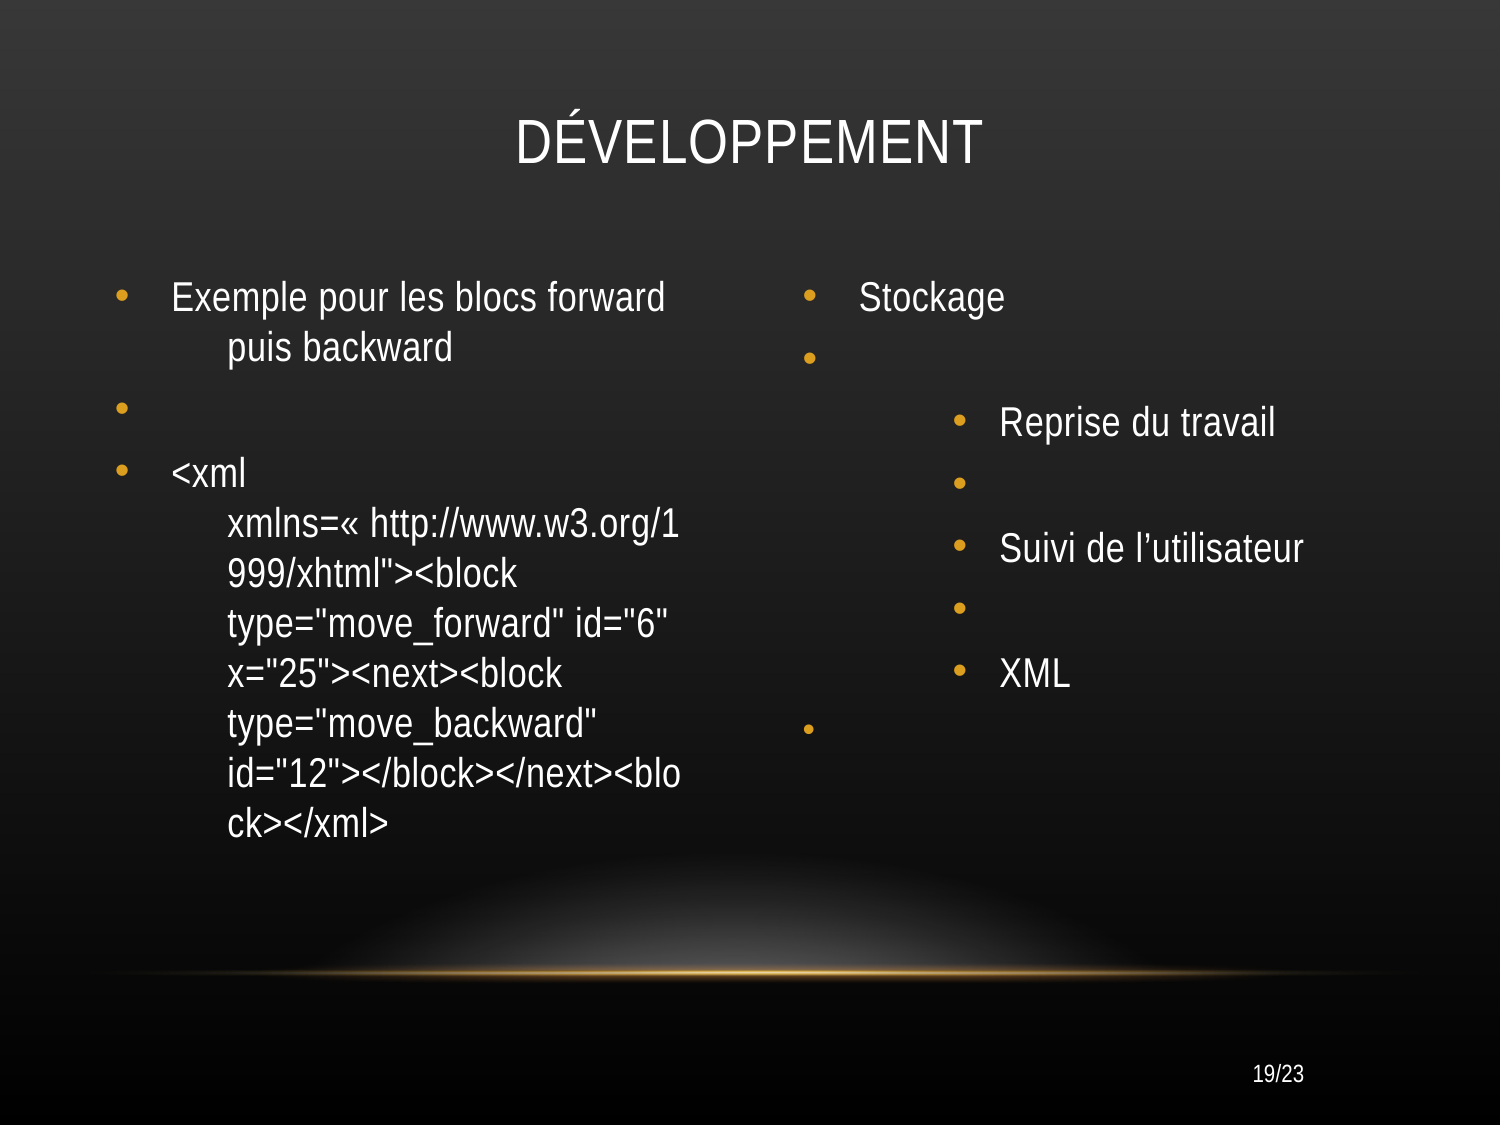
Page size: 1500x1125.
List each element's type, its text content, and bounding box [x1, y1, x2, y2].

list Exemple pour les blocs forward puis backward <xml xmlns=« http://www.w3.org/1999/xhtml"><block type="move_forward" id="6" x="25"><next><block type="move_backward" id="12"></block></next><block></xml> [99, 262, 713, 938]
title développement [99, 45, 1400, 233]
text_box 20/23 [1237, 1042, 1401, 1103]
list Stockage Reprise du travail Suivi de l’utilisateur XML [787, 262, 1401, 938]
